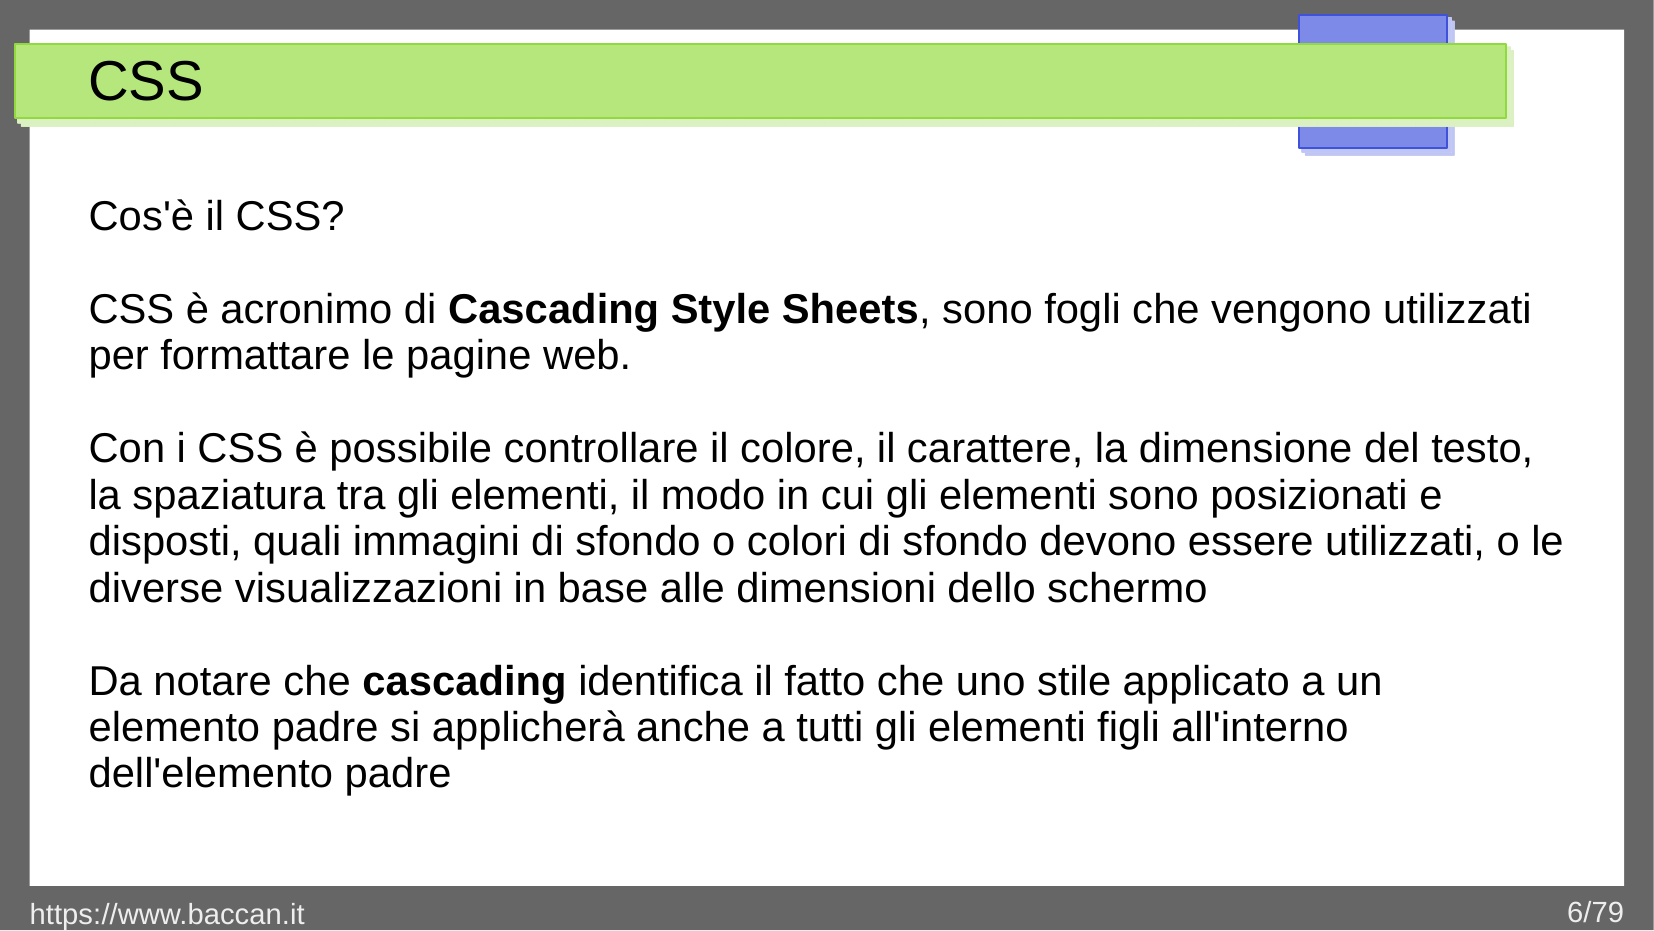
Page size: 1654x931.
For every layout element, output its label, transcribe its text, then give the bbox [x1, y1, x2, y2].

title CSS [88, 44, 1506, 119]
text_box Cos'è il CSS? CSS è acronimo di Cascading Style Sheets, sono fogli che vengono utilizzati per formattare le pagine web. Con i CSS è possibile controllare il colore, il carattere, la dimensione del testo, la spaziatura tra gli elementi, il modo in cui gli elementi sono posizionati e disposti, quali immagini di sfondo o colori di sfondo devono essere utilizzati, o le diverse visualizzazioni in base alle dimensioni dello schermo Da notare che cascading identifica il fatto che uno stile applicato a un elemento padre si applicherà anche a tutti gli elementi figli all'interno dell'elemento padre [88, 169, 1565, 820]
